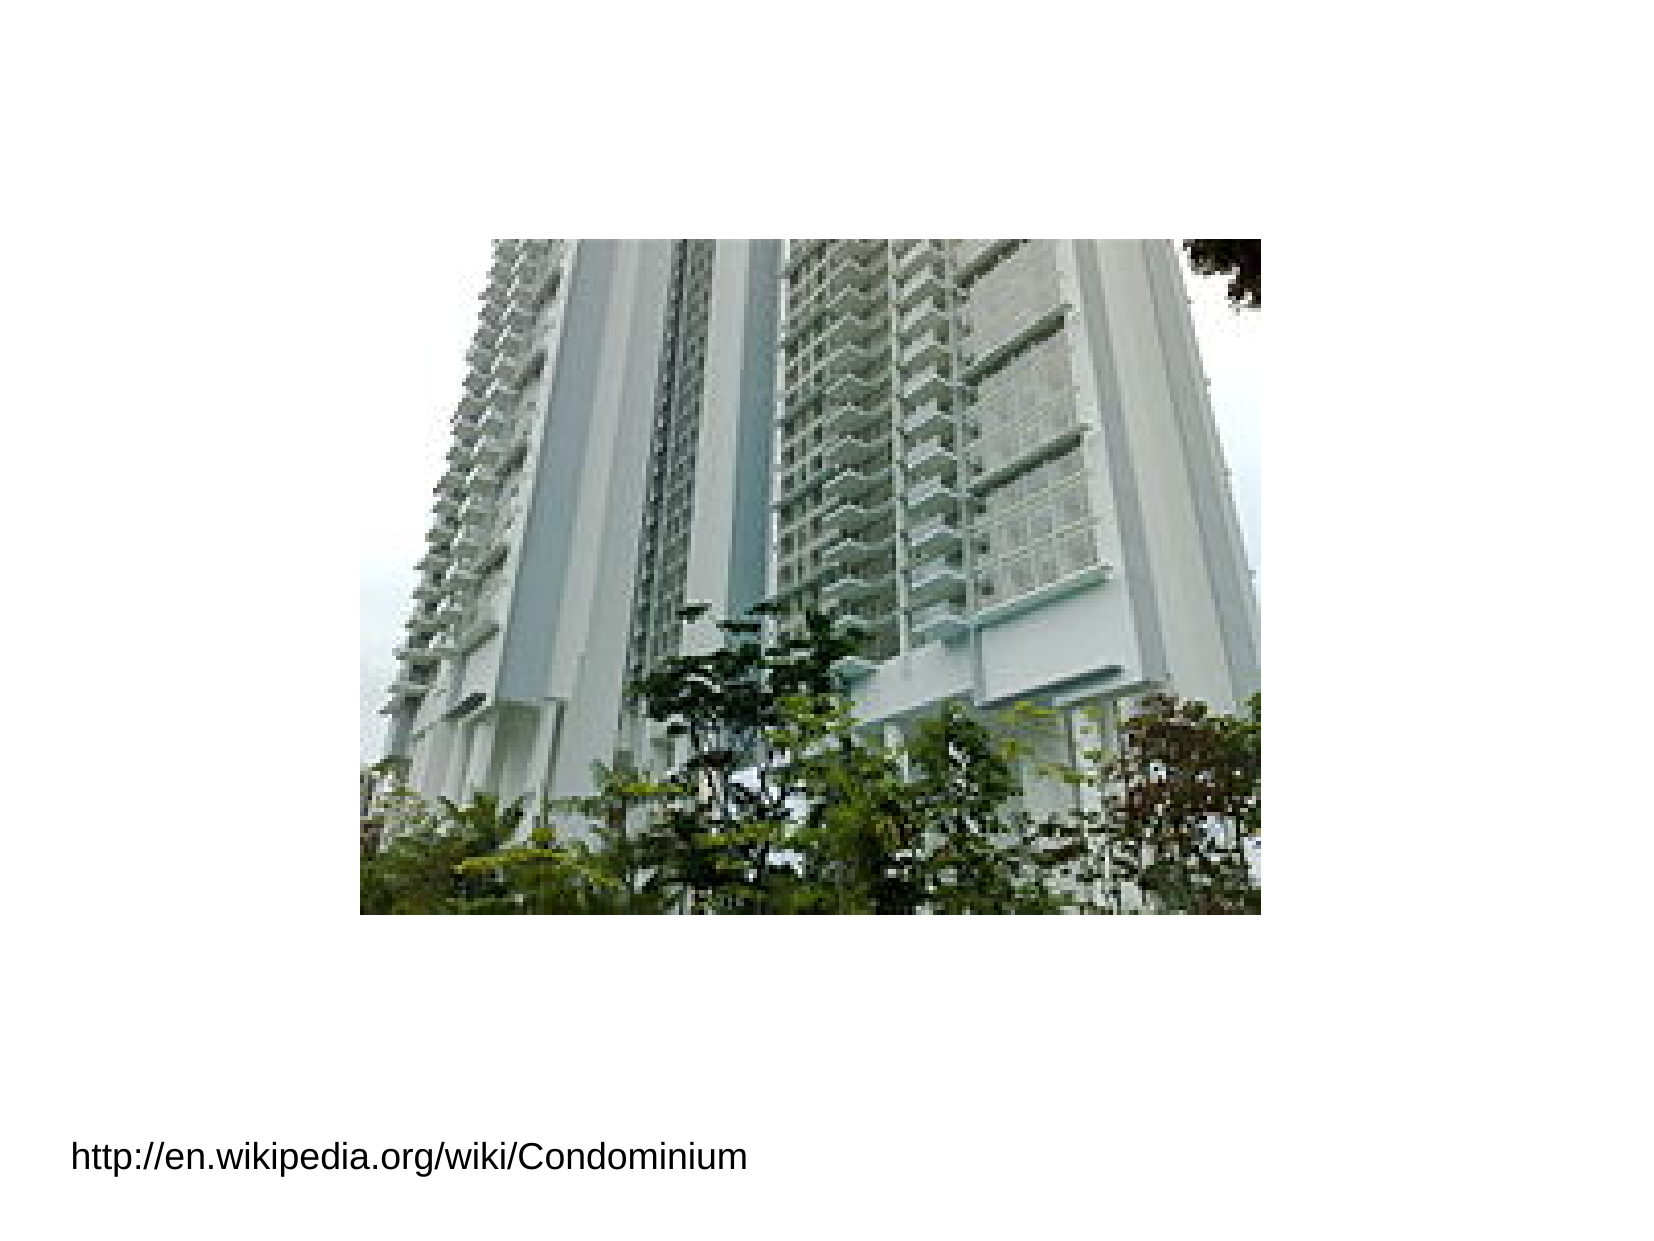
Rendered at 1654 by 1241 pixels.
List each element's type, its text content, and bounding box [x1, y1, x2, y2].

text_box http://en.wikipedia.org/wiki/Condominium [55, 1128, 766, 1186]
picture [360, 239, 1261, 916]
